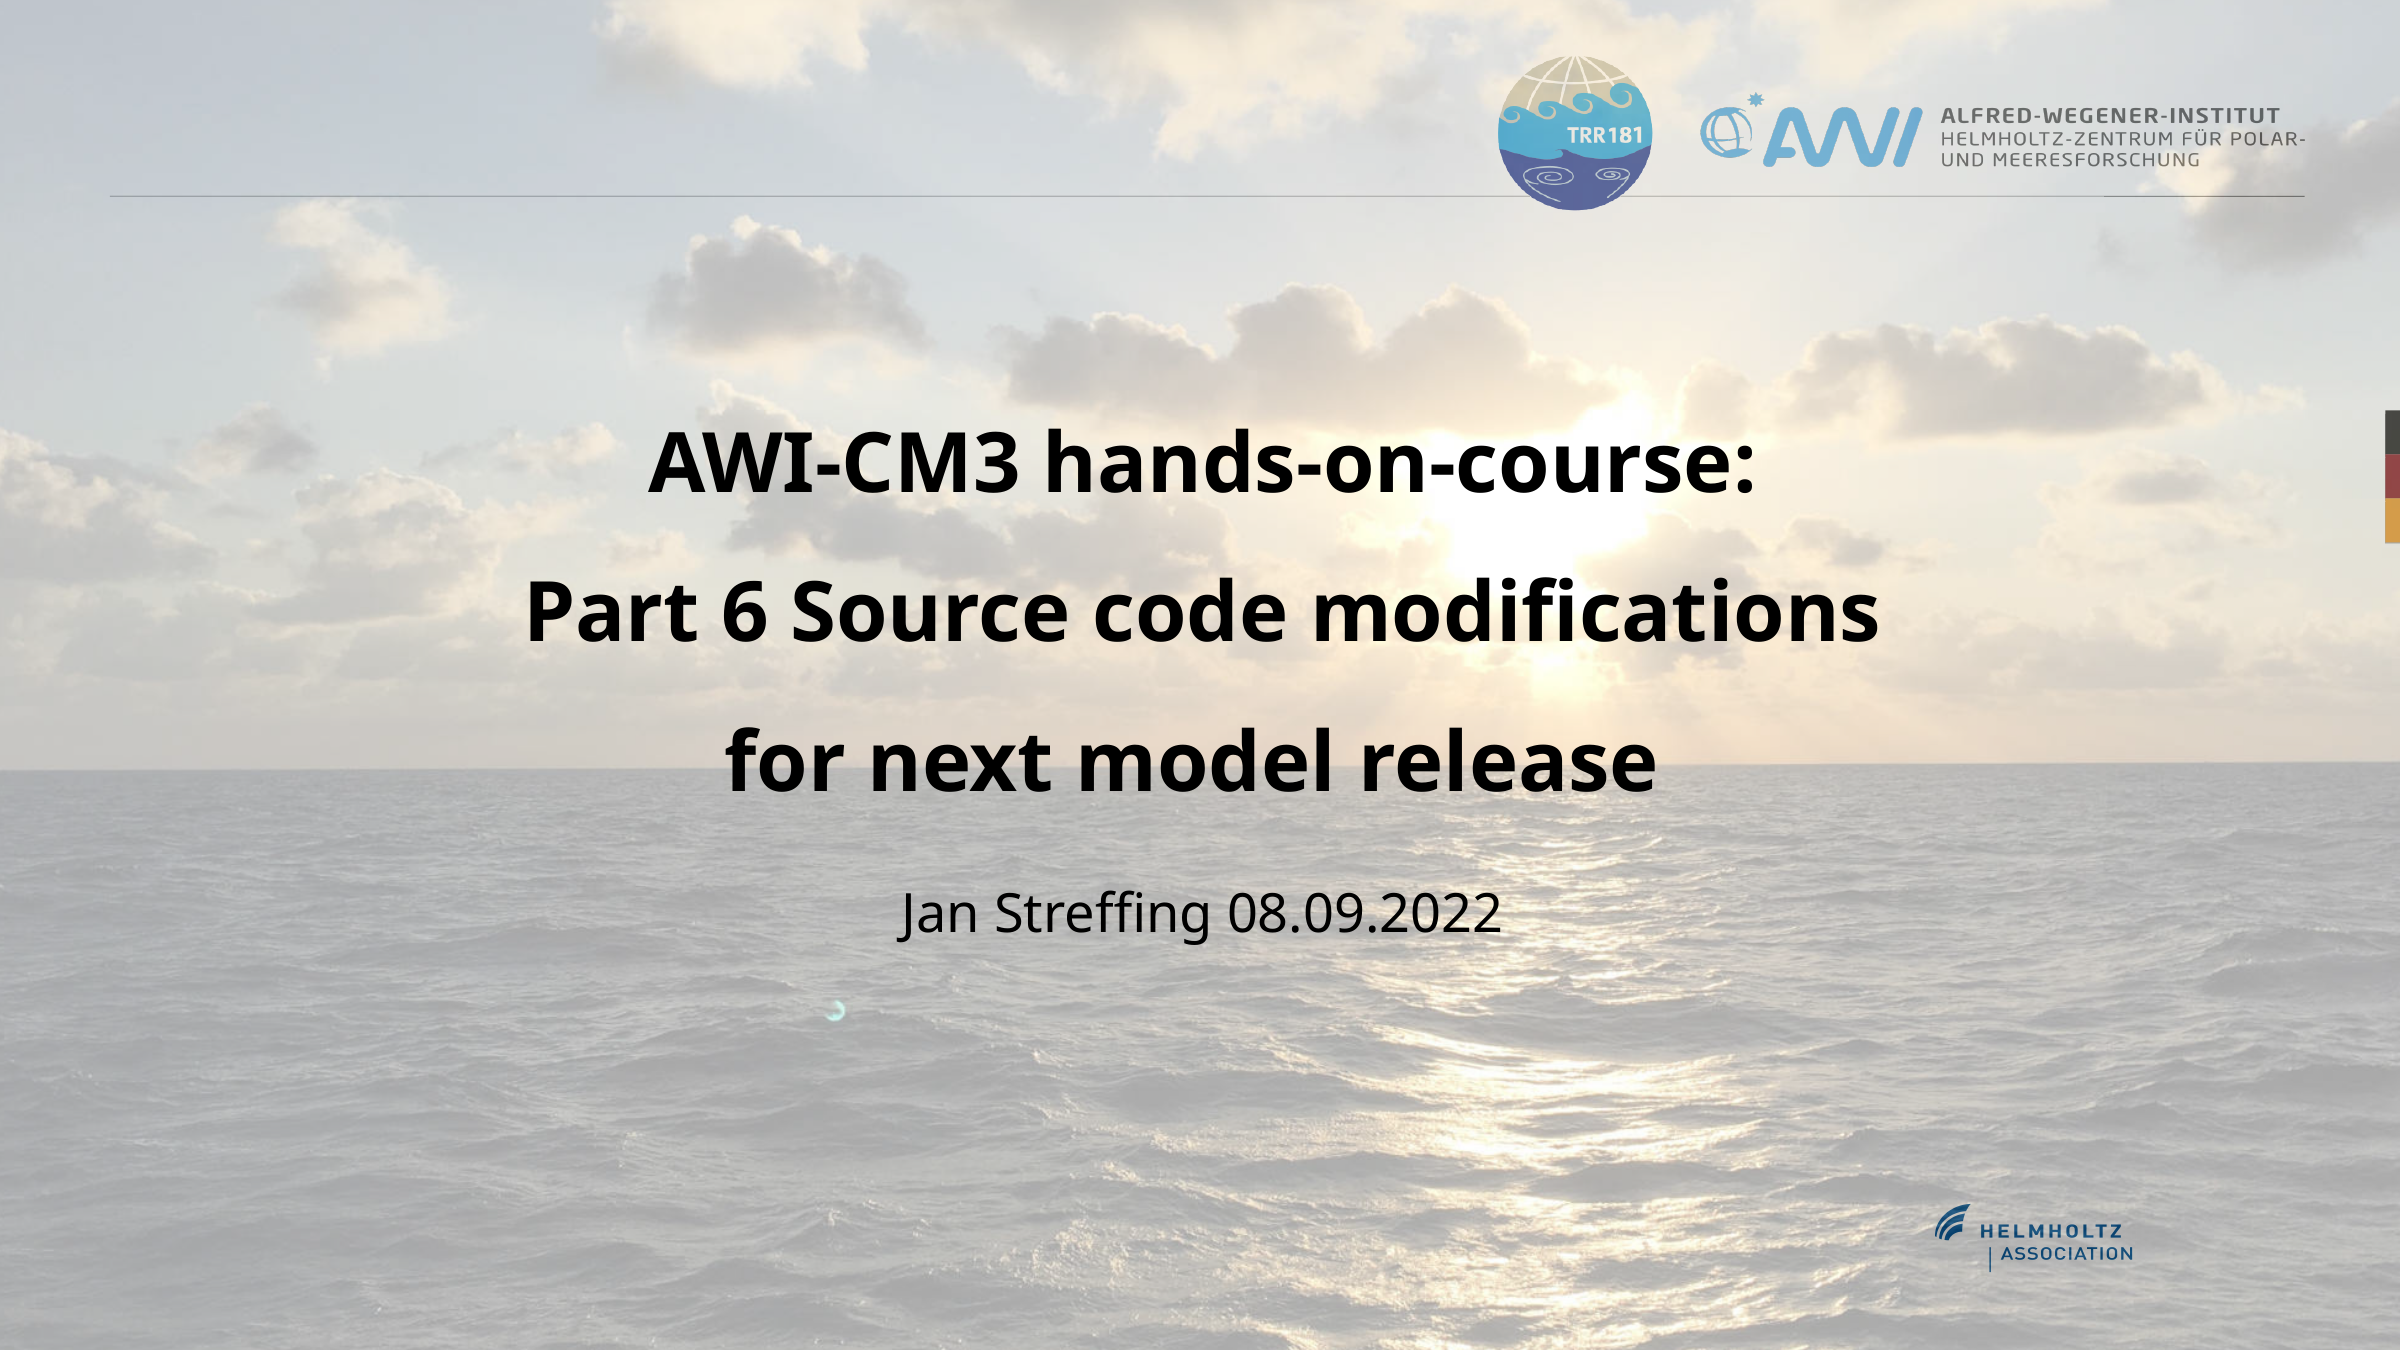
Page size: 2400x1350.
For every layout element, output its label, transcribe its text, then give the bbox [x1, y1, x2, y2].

text_box AWI-CM3 hands-on-course: Part 6 Source code modifications for next model release Jan Streffing 08.09.2022 [109, 232, 2297, 1286]
picture [0, 0, 2400, 1350]
